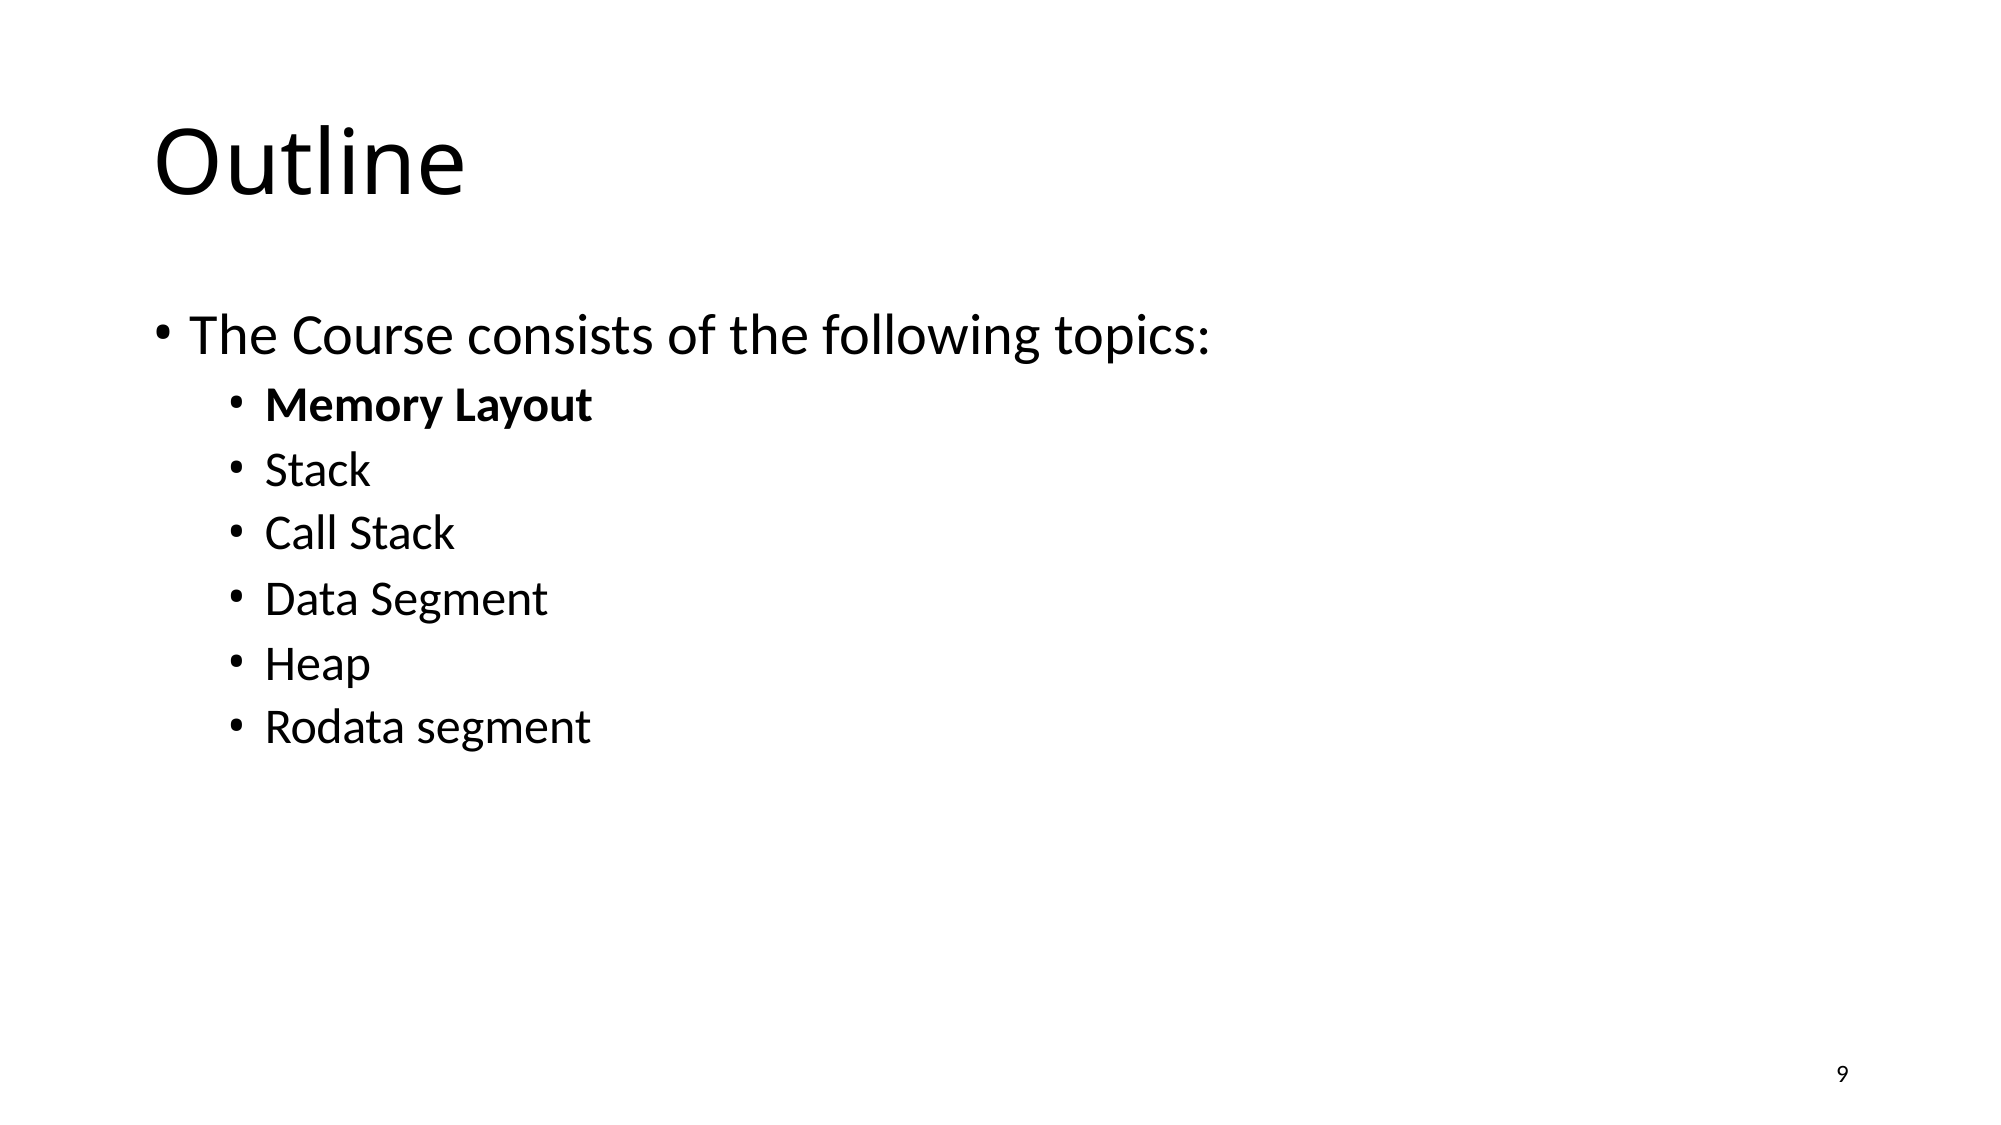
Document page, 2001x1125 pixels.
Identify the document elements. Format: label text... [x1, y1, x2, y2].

title Outline [150, 100, 646, 322]
text_box 9 [1834, 1055, 1851, 1088]
text_box The Course consists of the following topics: Memory Layout Stack Call Stack Data Segment Heap Rodata segment [150, 288, 1215, 754]
